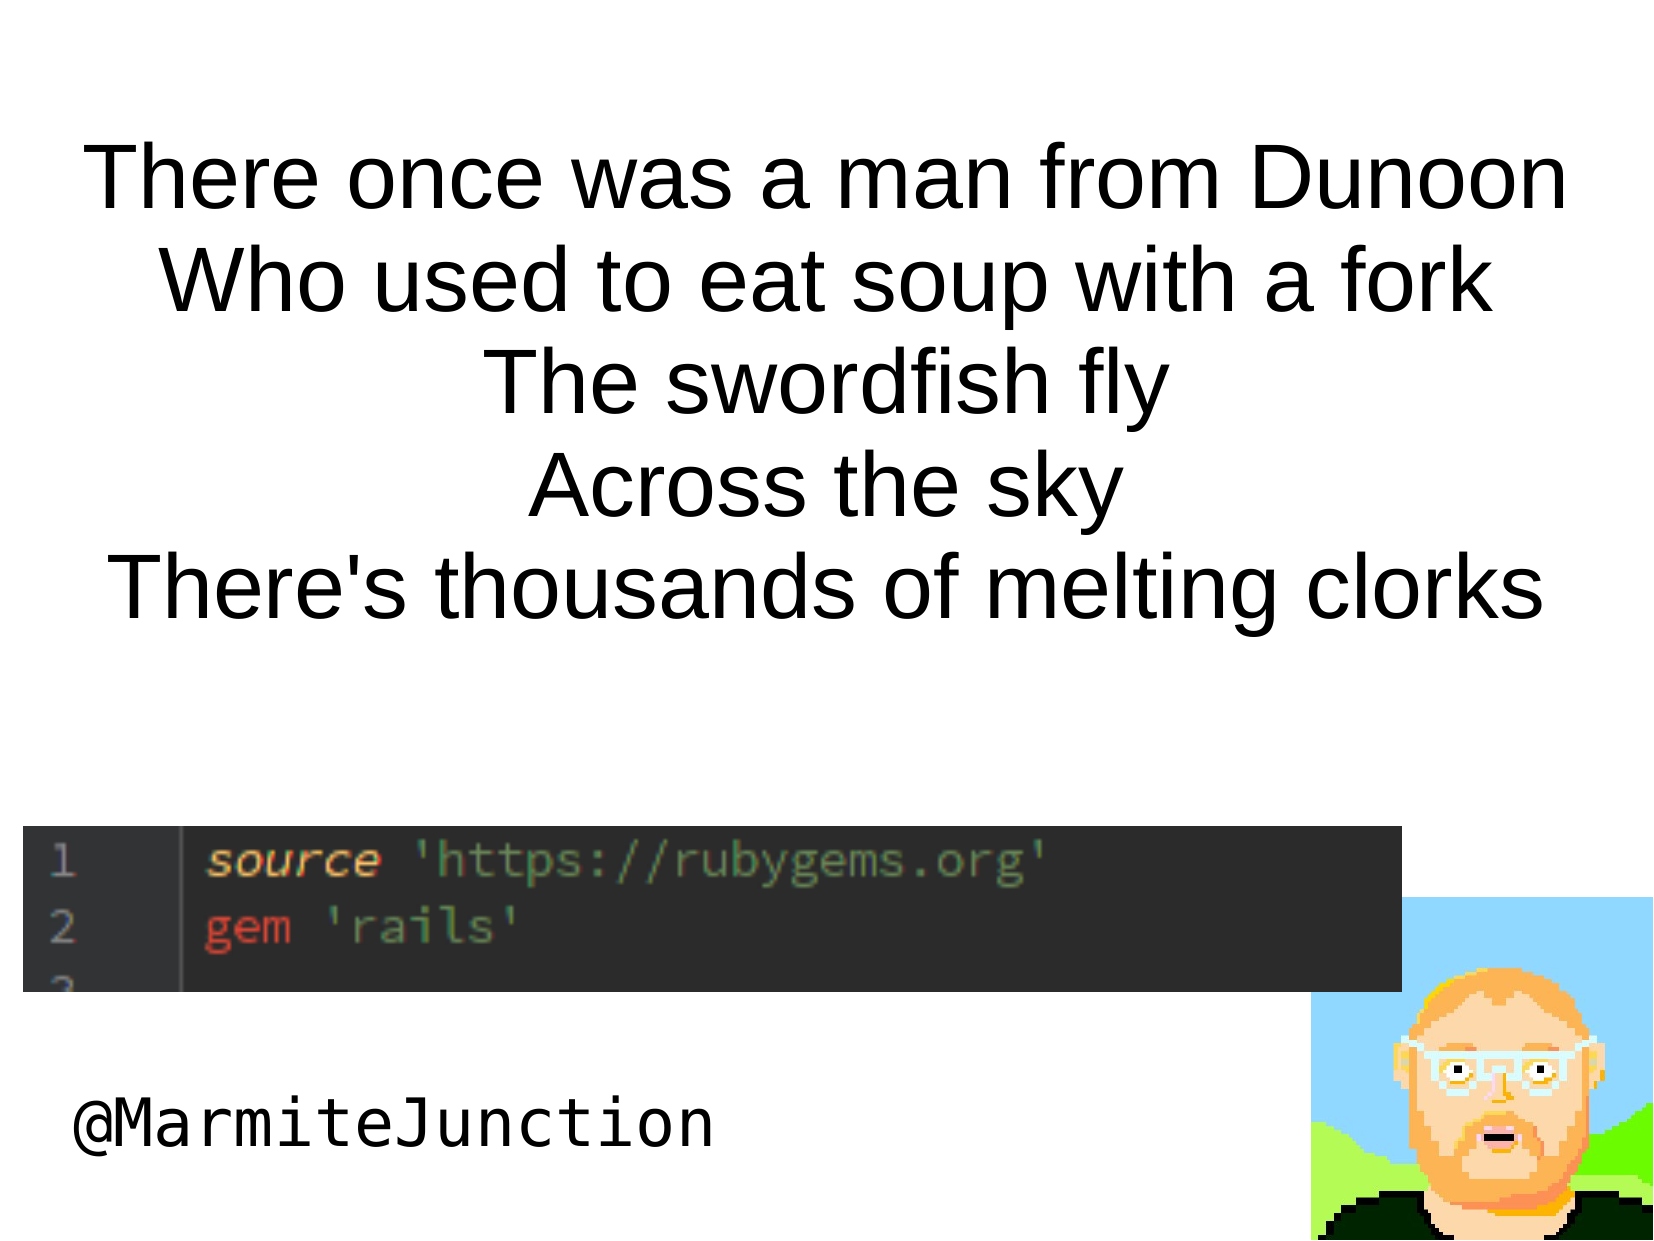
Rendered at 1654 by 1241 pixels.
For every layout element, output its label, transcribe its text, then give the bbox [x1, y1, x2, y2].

picture [23, 826, 1653, 1240]
text_box There once was a man from Dunoon Who used to eat soup with a fork The swordfish fly Across the sky There's thousands of melting clorks [0, 118, 1654, 674]
text_box @MarmiteJunction [58, 1076, 733, 1170]
